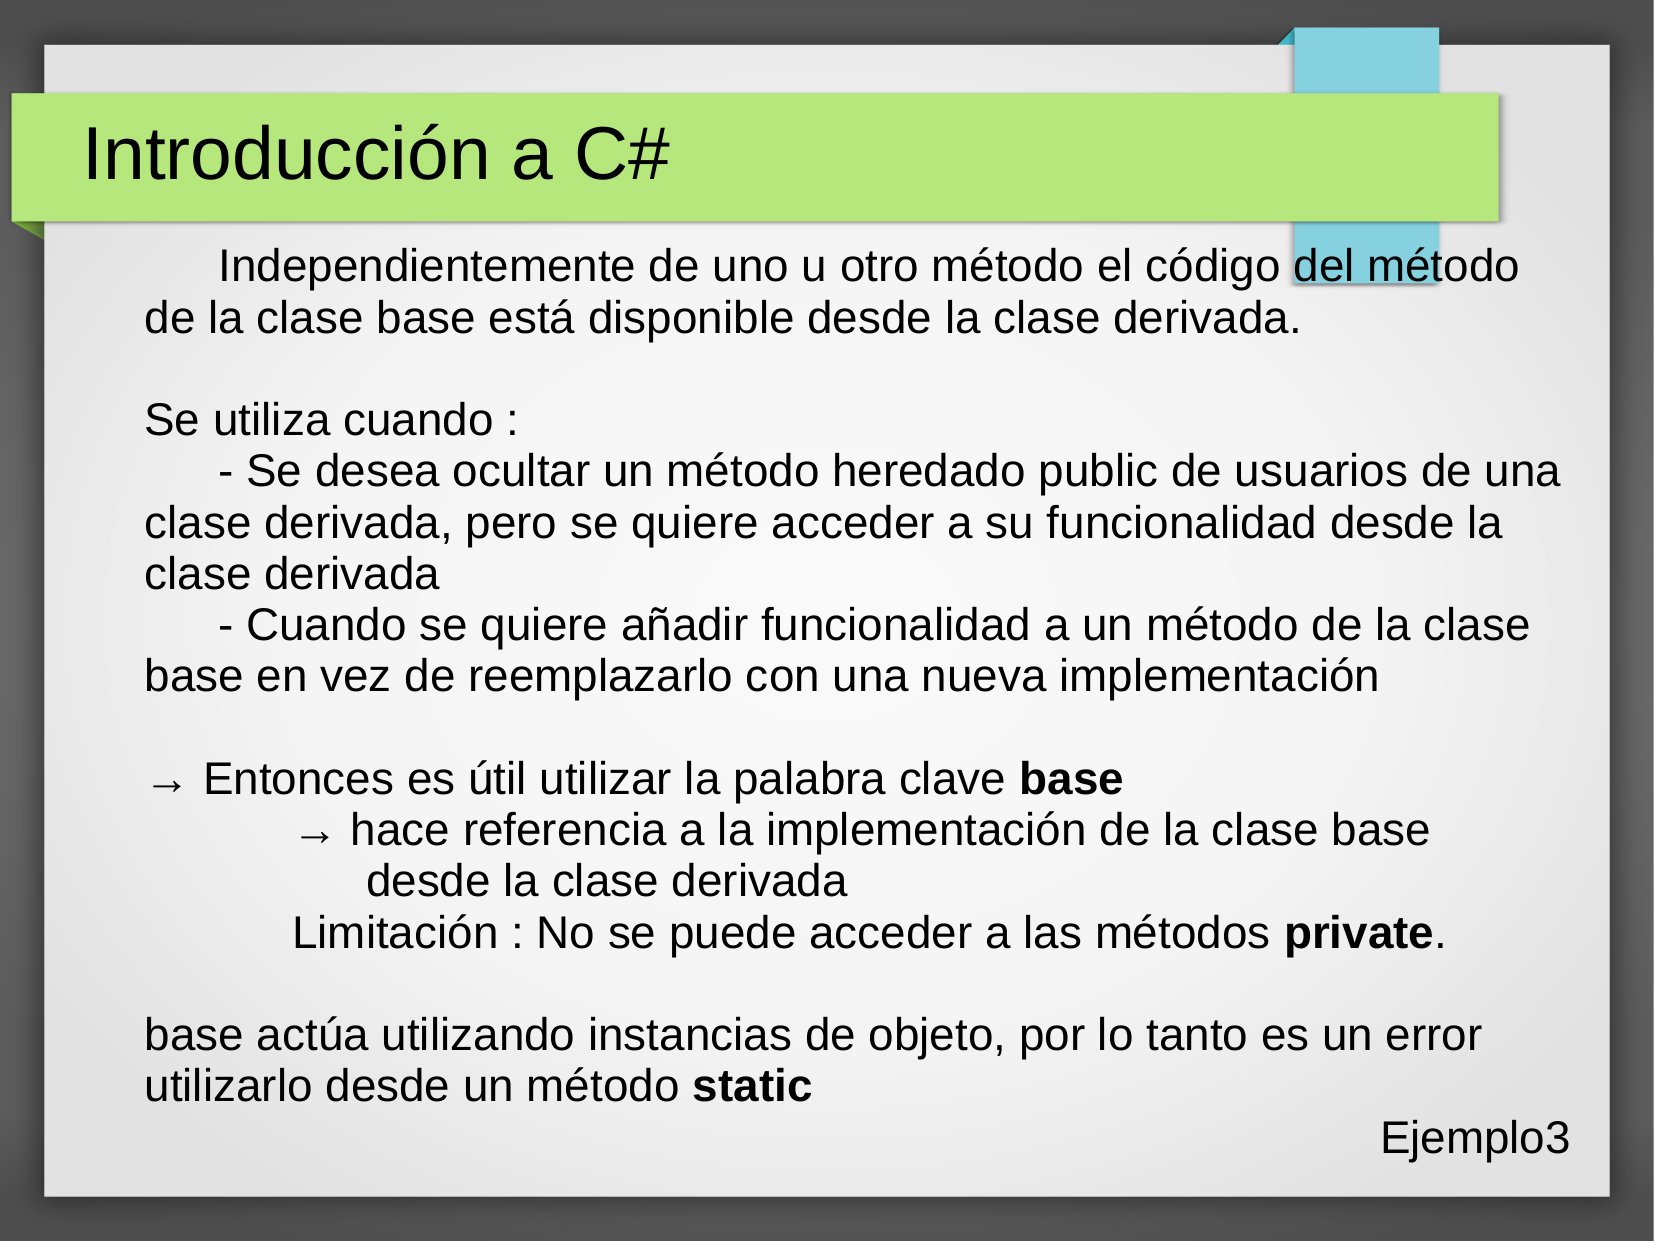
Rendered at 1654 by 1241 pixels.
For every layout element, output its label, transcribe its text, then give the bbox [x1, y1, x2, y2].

title Introducción a C# [82, 94, 1264, 188]
picture [0, 0, 1654, 1241]
text_box Independientemente de uno u otro método el código del método de la clase base está disponible desde la clase derivada. Se utiliza cuando : - Se desea ocultar un método heredado public de usuarios de una clase derivada, pero se quiere acceder a su funcionalidad desde la clase derivada - Cuando se quiere añadir funcionalidad a un método de la clase base en vez de reemplazarlo con una nueva implementación → Entonces es útil utilizar la palabra clave base → hace referencia a la implementación de la clase base desde la clase derivada Limitación : No se puede acceder a las métodos private. base actúa utilizando instancias de objeto, por lo tanto es un error utilizarlo desde un método static Ejemplo3 [70, 188, 1571, 1163]
